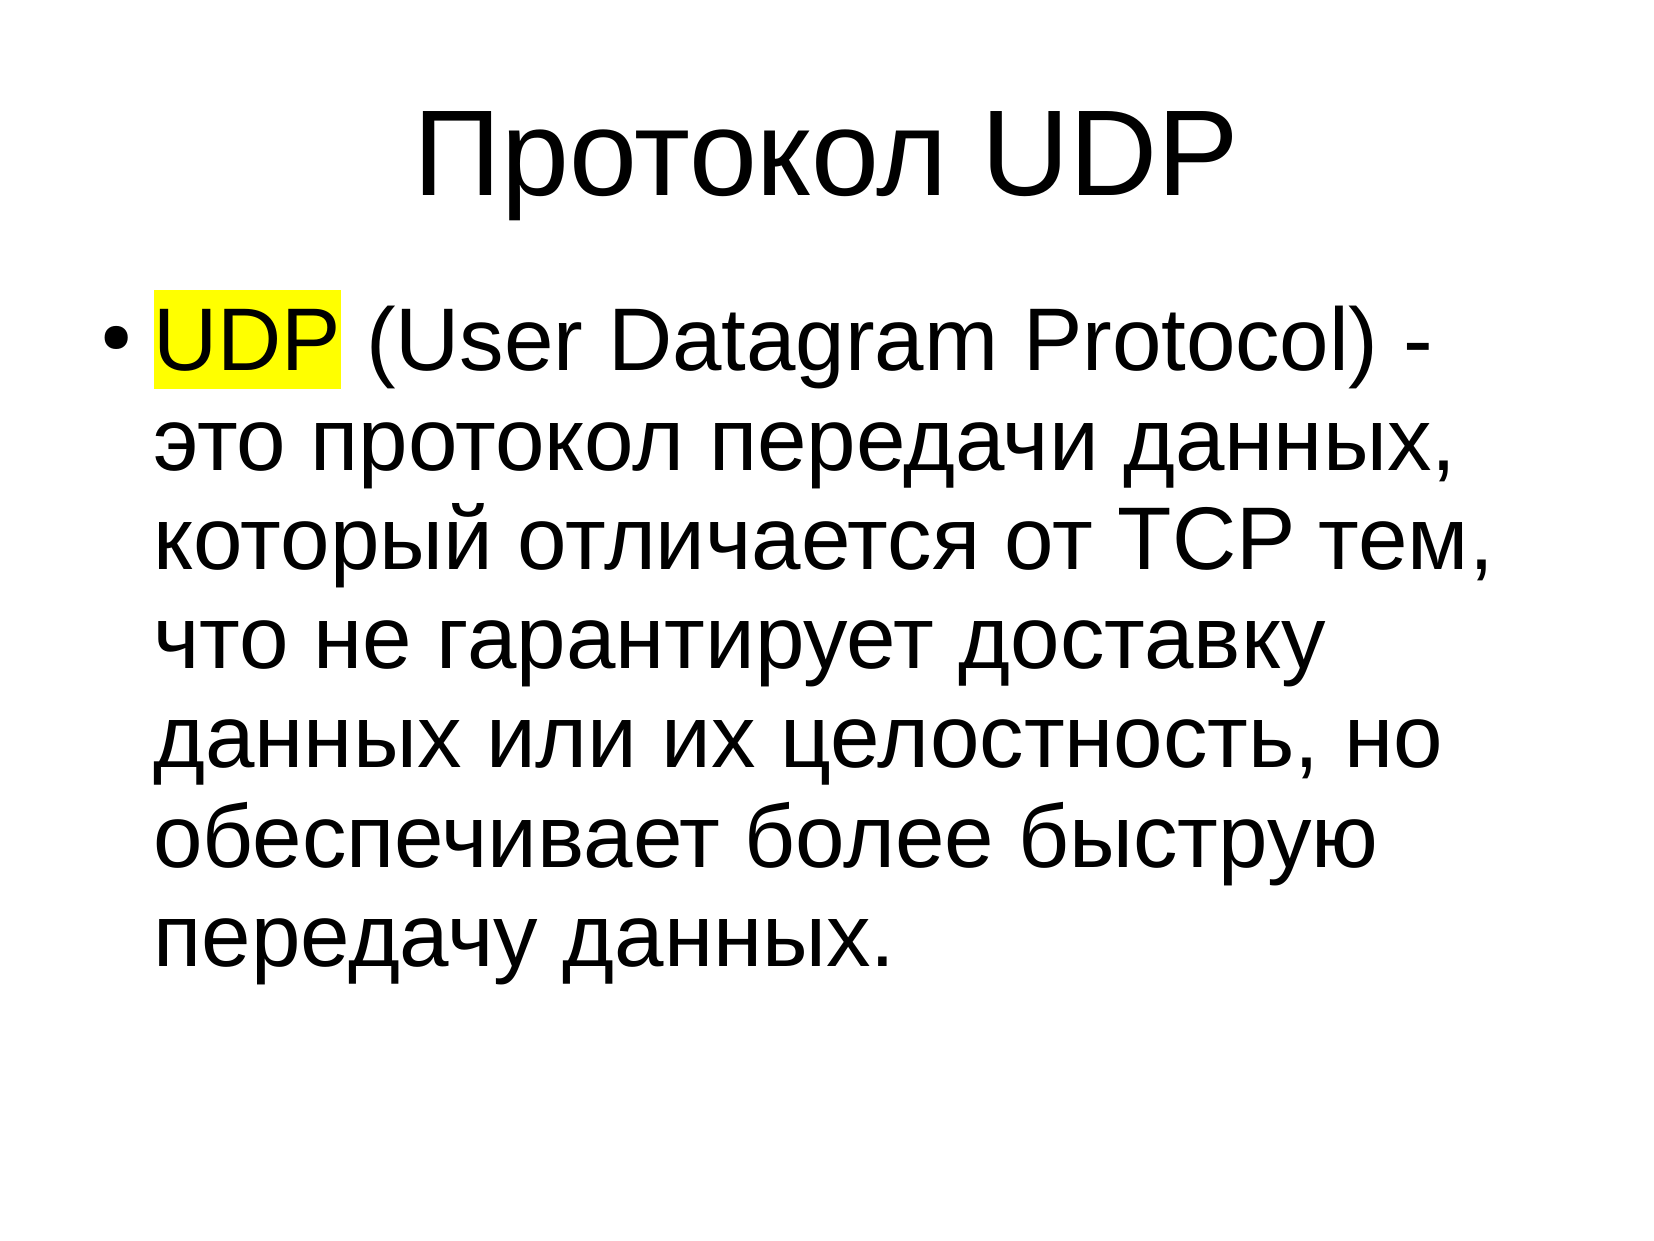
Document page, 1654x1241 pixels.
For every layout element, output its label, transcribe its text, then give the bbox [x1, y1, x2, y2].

list UDP (User Datagram Protocol) - это протокол передачи данных, который отличается от TCP тем, что не гарантирует доставку данных или их целостность, но обеспечивает более быструю передачу данных. [82, 290, 1571, 1010]
title Протокол UDP [82, 49, 1571, 257]
